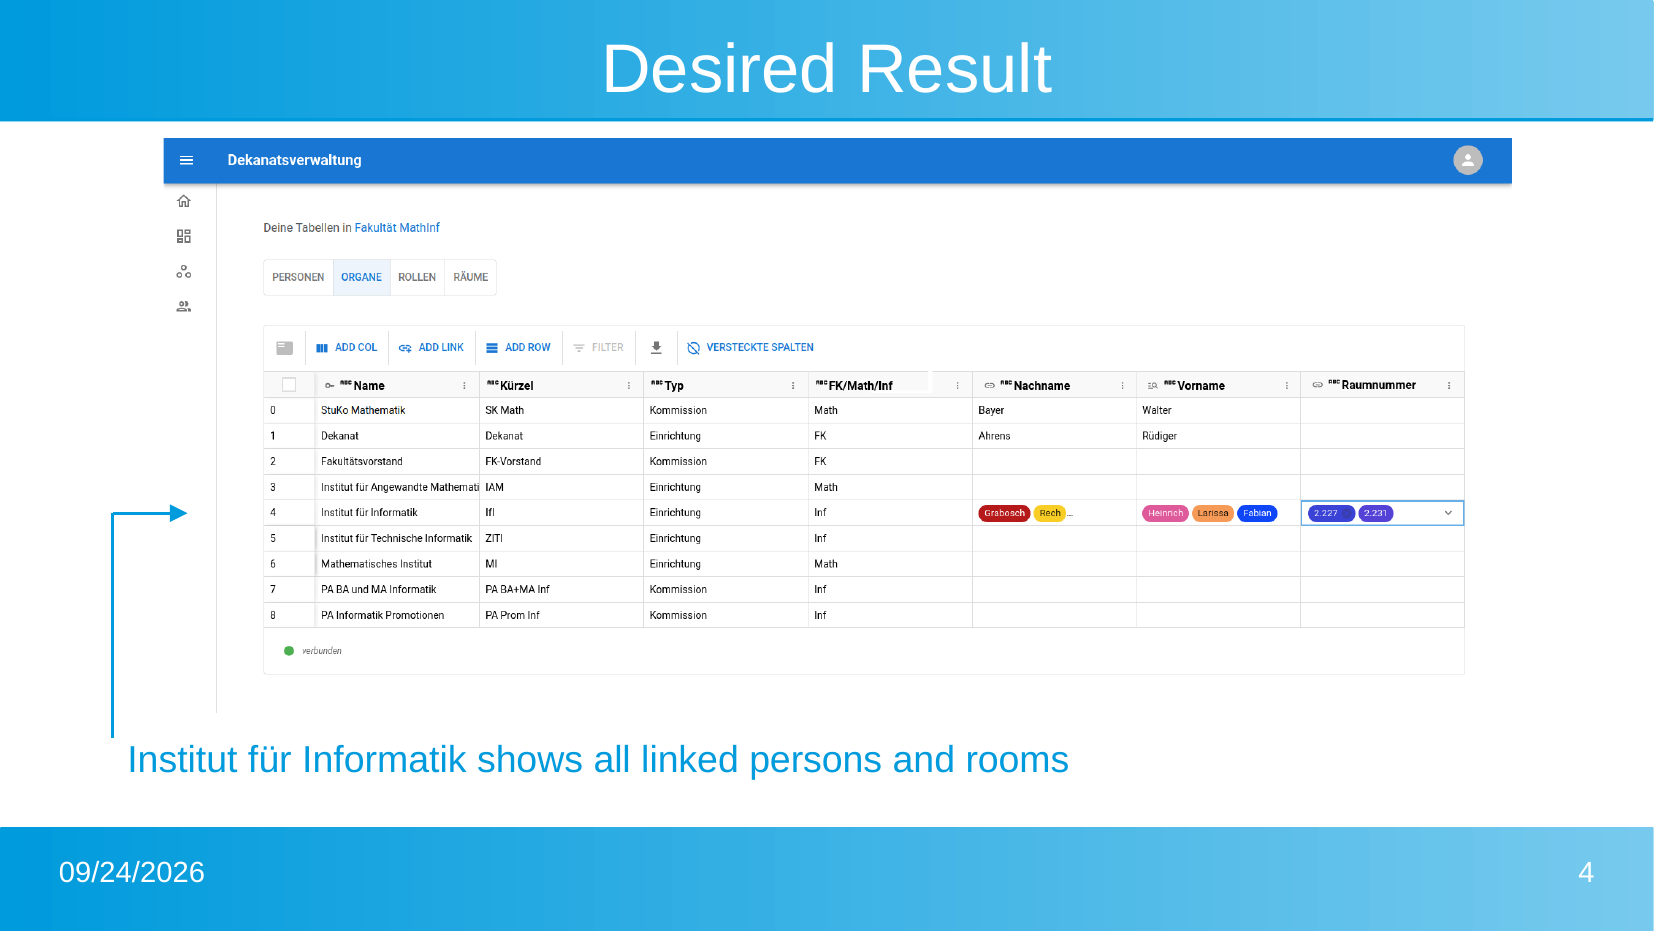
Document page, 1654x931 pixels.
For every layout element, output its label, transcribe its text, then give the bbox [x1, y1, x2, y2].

picture [163, 138, 1513, 713]
title Desired Result [59, 29, 1595, 108]
text_box Institut für Informatik shows all linked persons and rooms [112, 730, 1501, 788]
